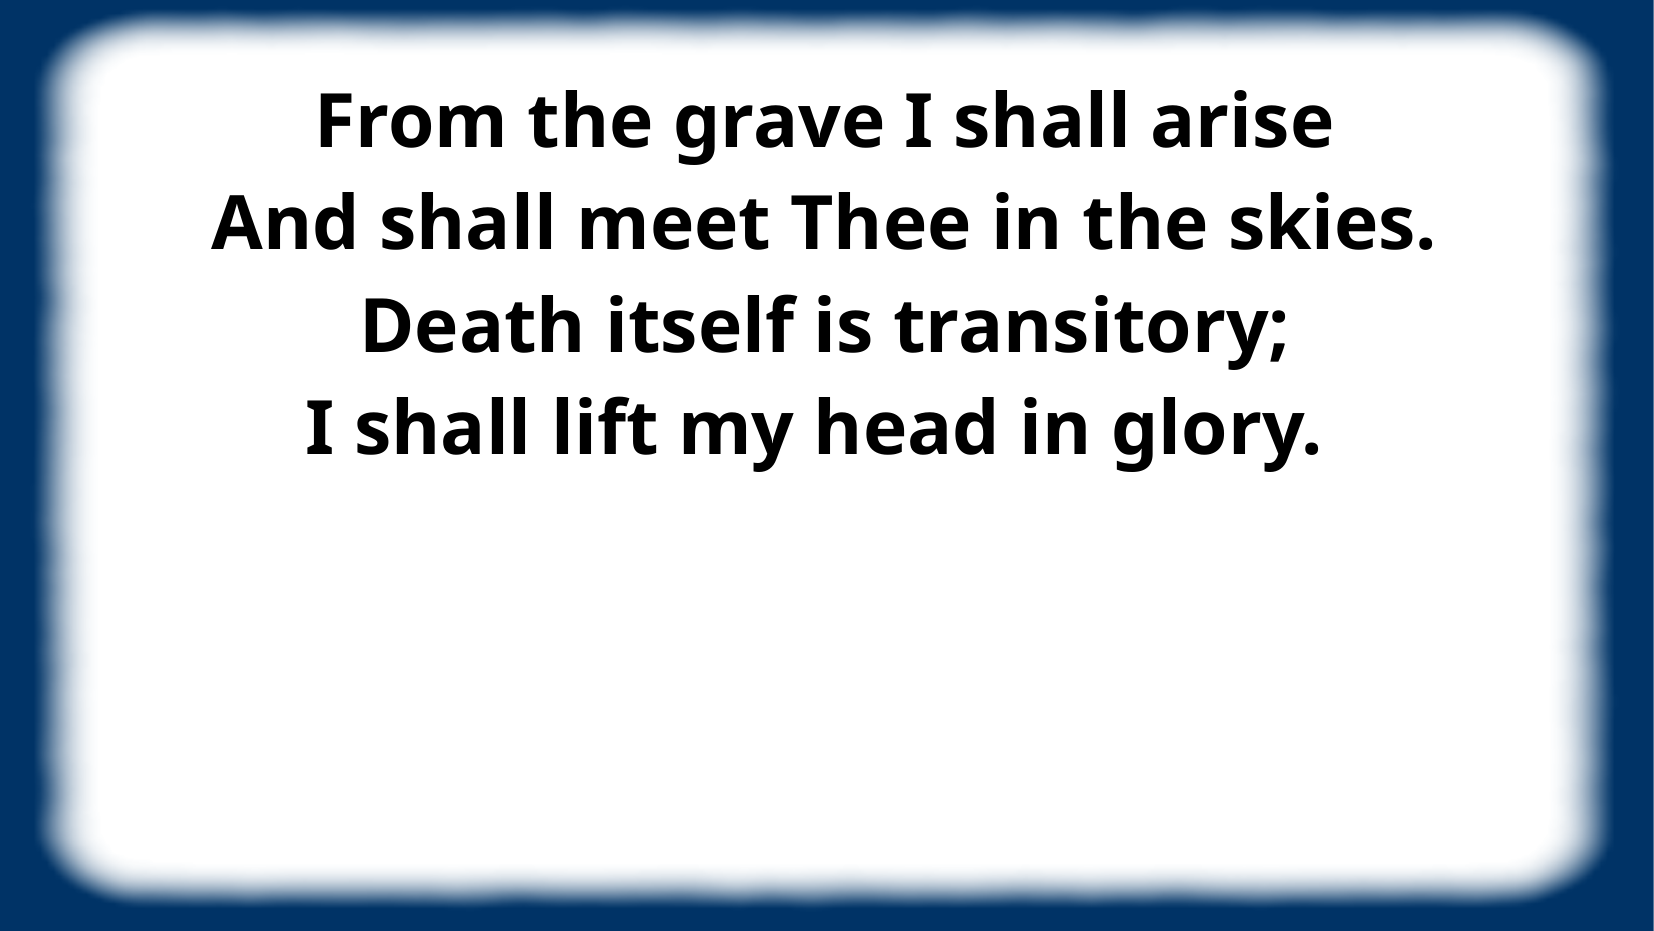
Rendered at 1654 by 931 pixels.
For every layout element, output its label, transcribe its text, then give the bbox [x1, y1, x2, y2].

text_box From the grave I shall arise And shall meet Thee in the skies. Death itself is transitory; I shall lift my head in glory. [105, 60, 1546, 473]
picture [0, 0, 1654, 931]
